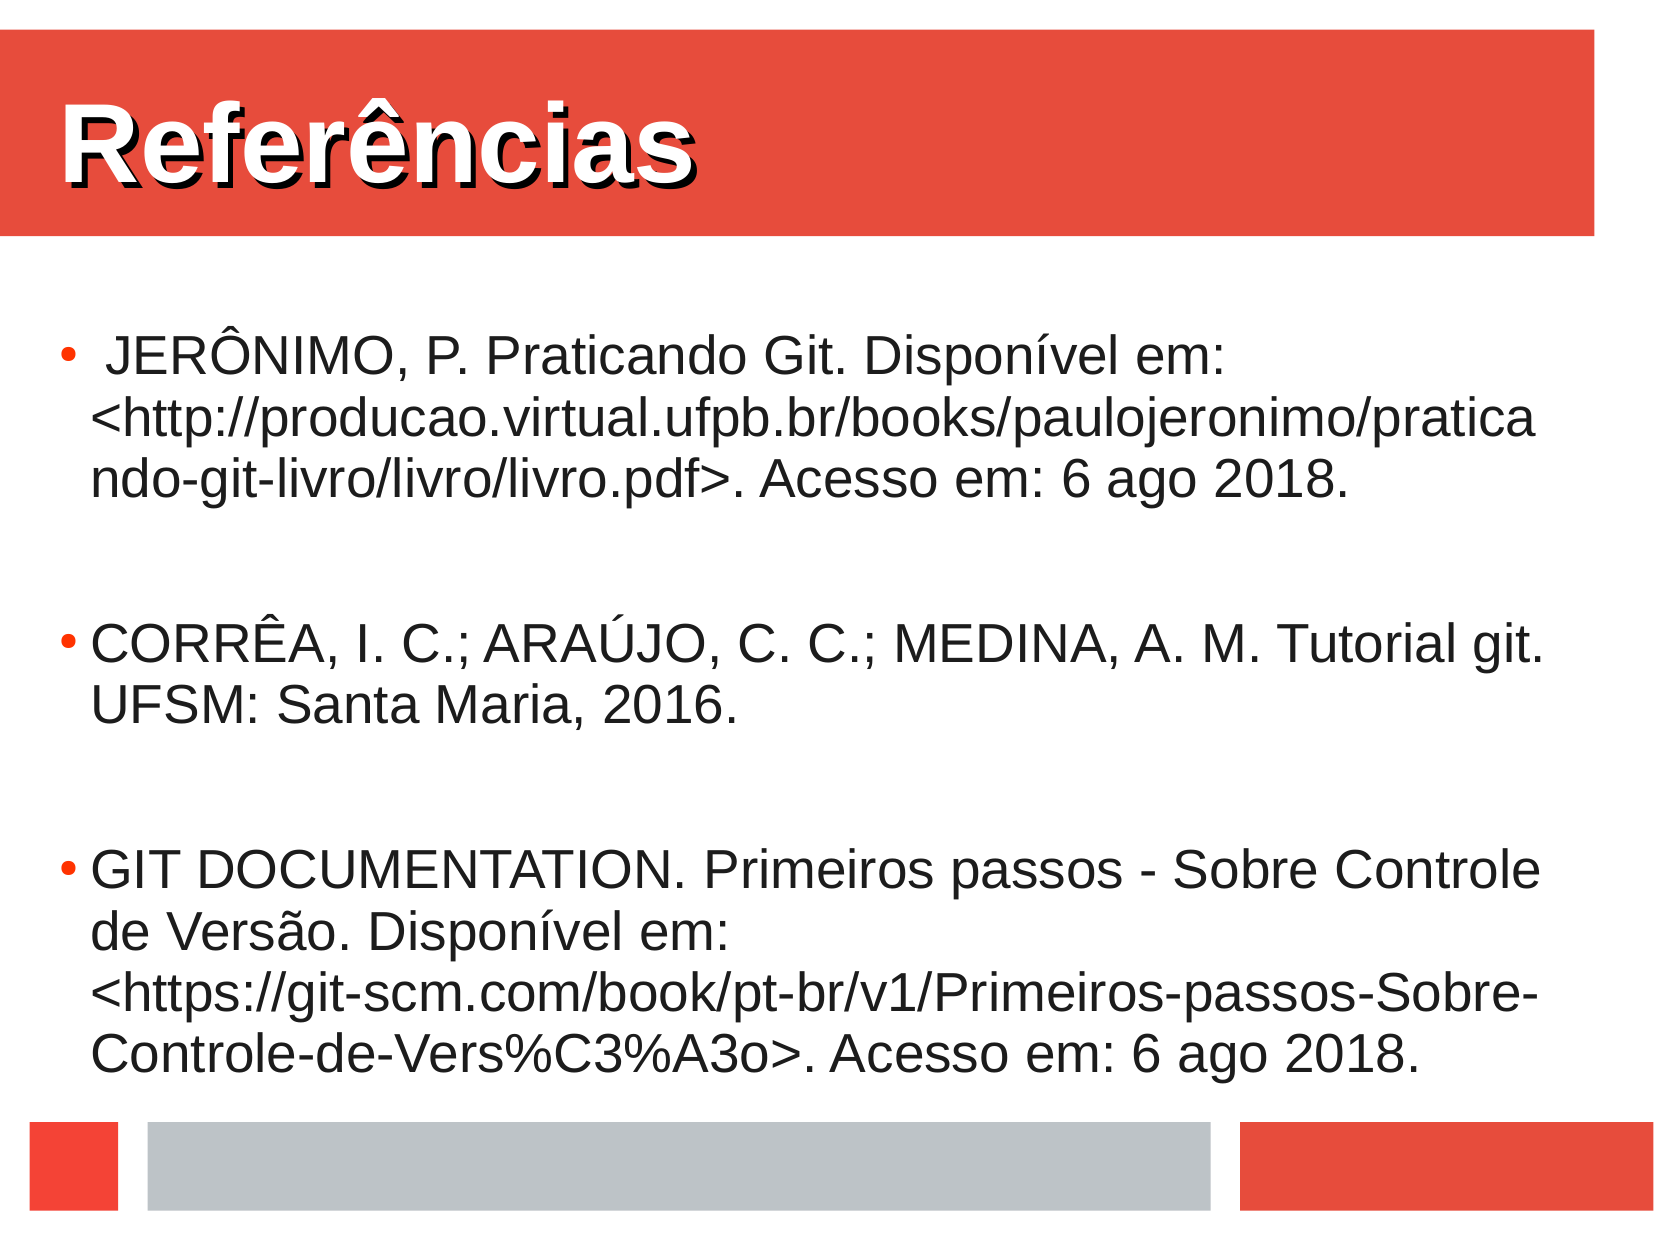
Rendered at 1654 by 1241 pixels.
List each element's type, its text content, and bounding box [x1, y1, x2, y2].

title Referências [59, 59, 1595, 207]
list JERÔNIMO, P. Praticando Git. Disponível em: <http://producao.virtual.ufpb.br/books/paulojeronimo/praticando-git-livro/livro/livro.pdf>. Acesso em: 6 ago 2018. CORRÊA, I. C.; ARAÚJO, C. C.; MEDINA, A. M. Tutorial git. UFSM: Santa Maria, 2016. GIT DOCUMENTATION. Primeiros passos - Sobre Controle de Versão. Disponível em: <https://git-scm.com/book/pt-br/v1/Primeiros-passos-Sobre-Controle-de-Vers%C3%A3o>. Acesso em: 6 ago 2018. [59, 324, 1565, 1093]
